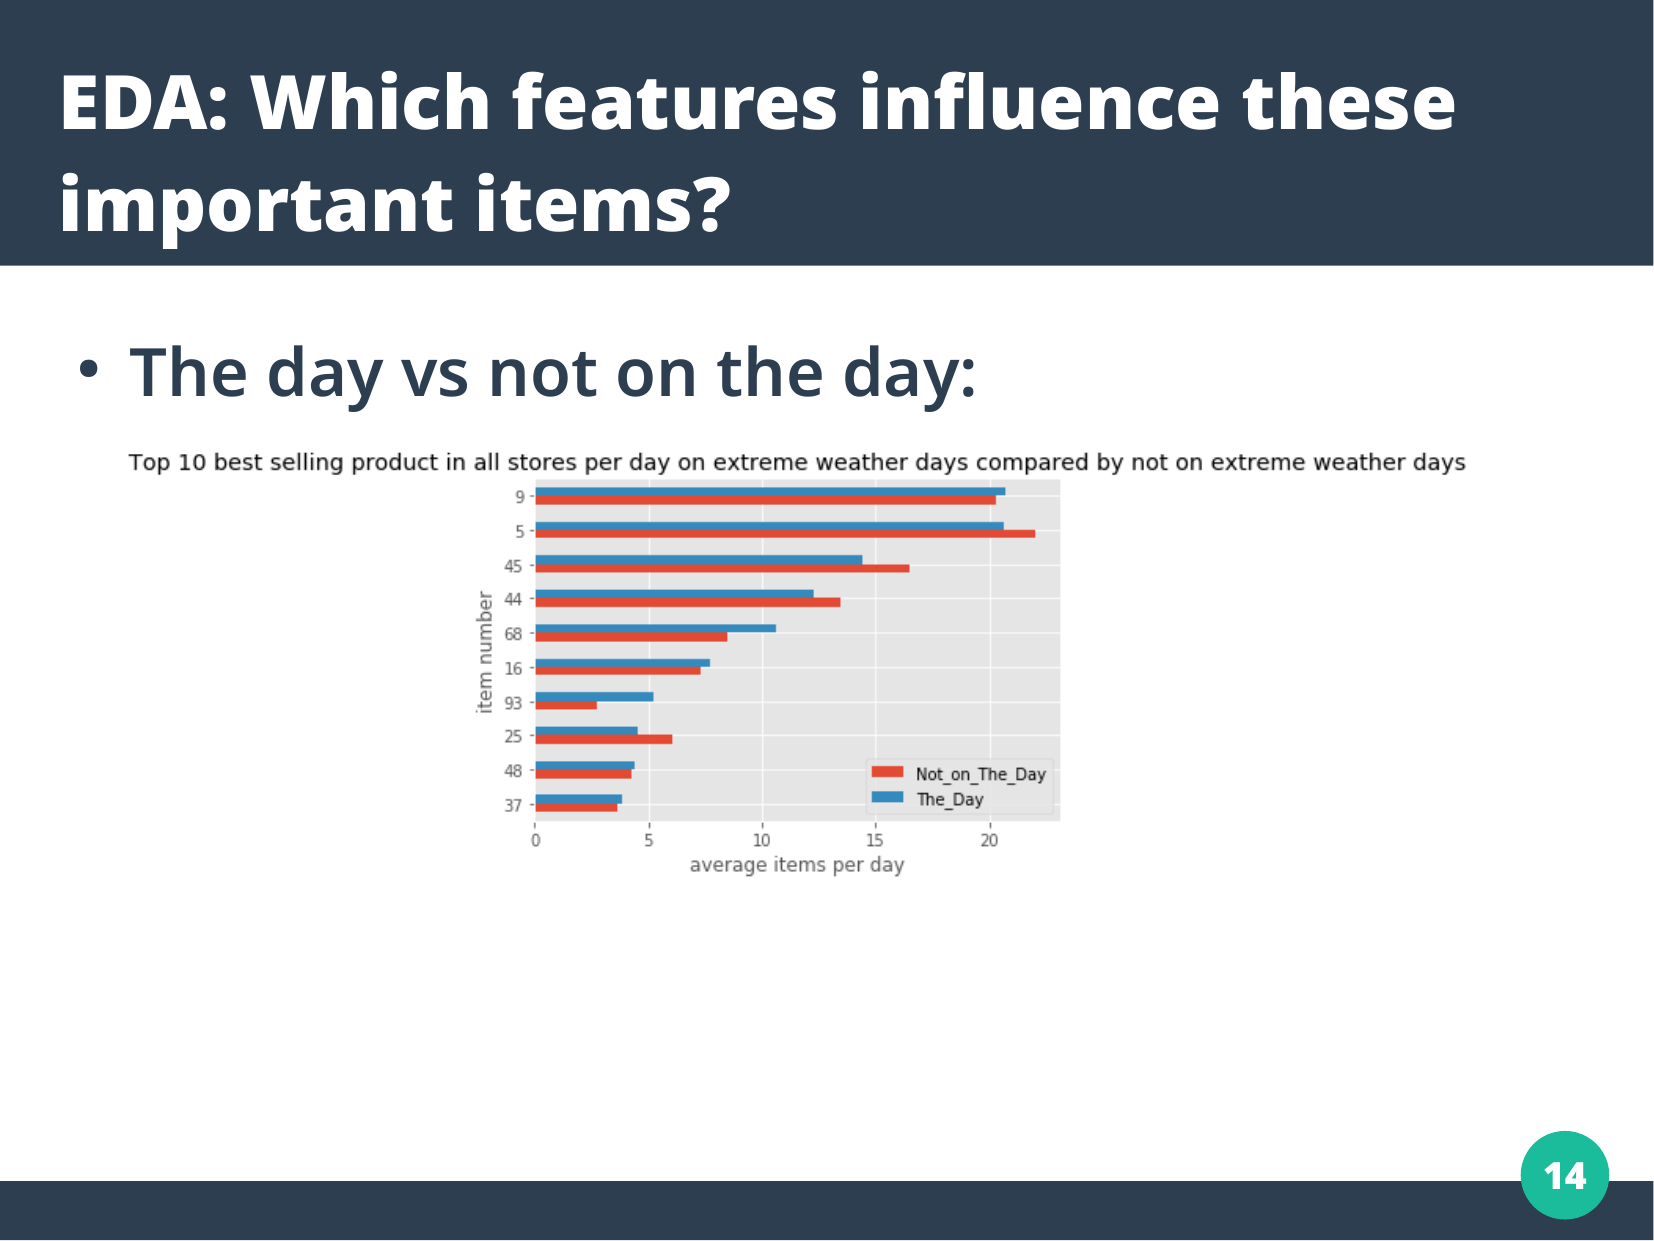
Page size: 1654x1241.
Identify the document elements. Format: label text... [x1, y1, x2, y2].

list The day vs not on the day: [59, 324, 1595, 1152]
title EDA: Which features influence these important items? [59, 49, 1595, 207]
picture [118, 442, 1477, 886]
